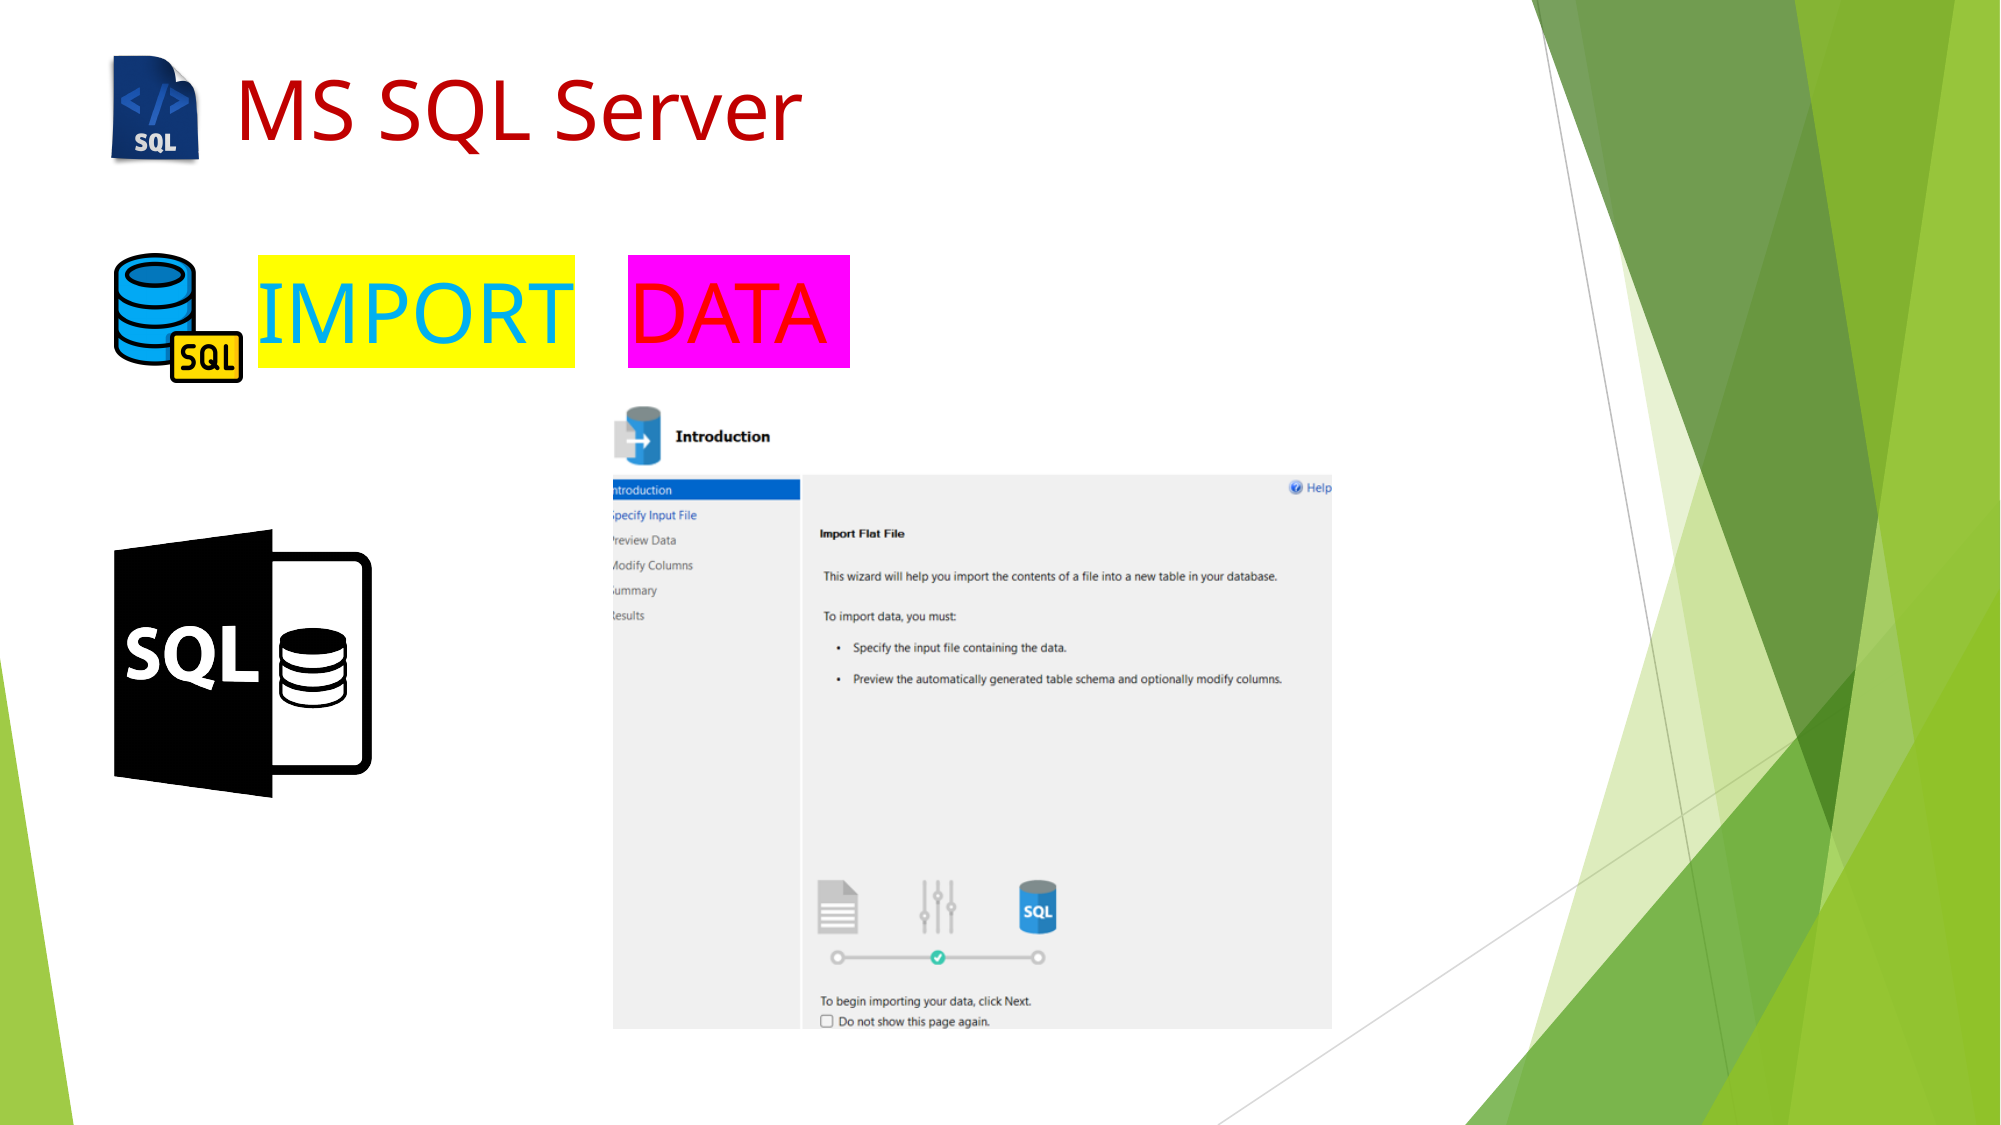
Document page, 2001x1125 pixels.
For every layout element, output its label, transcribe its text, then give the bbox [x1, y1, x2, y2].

picture [86, 42, 221, 176]
text_box MS SQL Server [221, 49, 1316, 166]
picture [613, 405, 1332, 1029]
picture [114, 529, 372, 798]
text_box DATA [613, 252, 881, 370]
picture [114, 253, 243, 383]
text_box IMPORT [242, 252, 592, 370]
